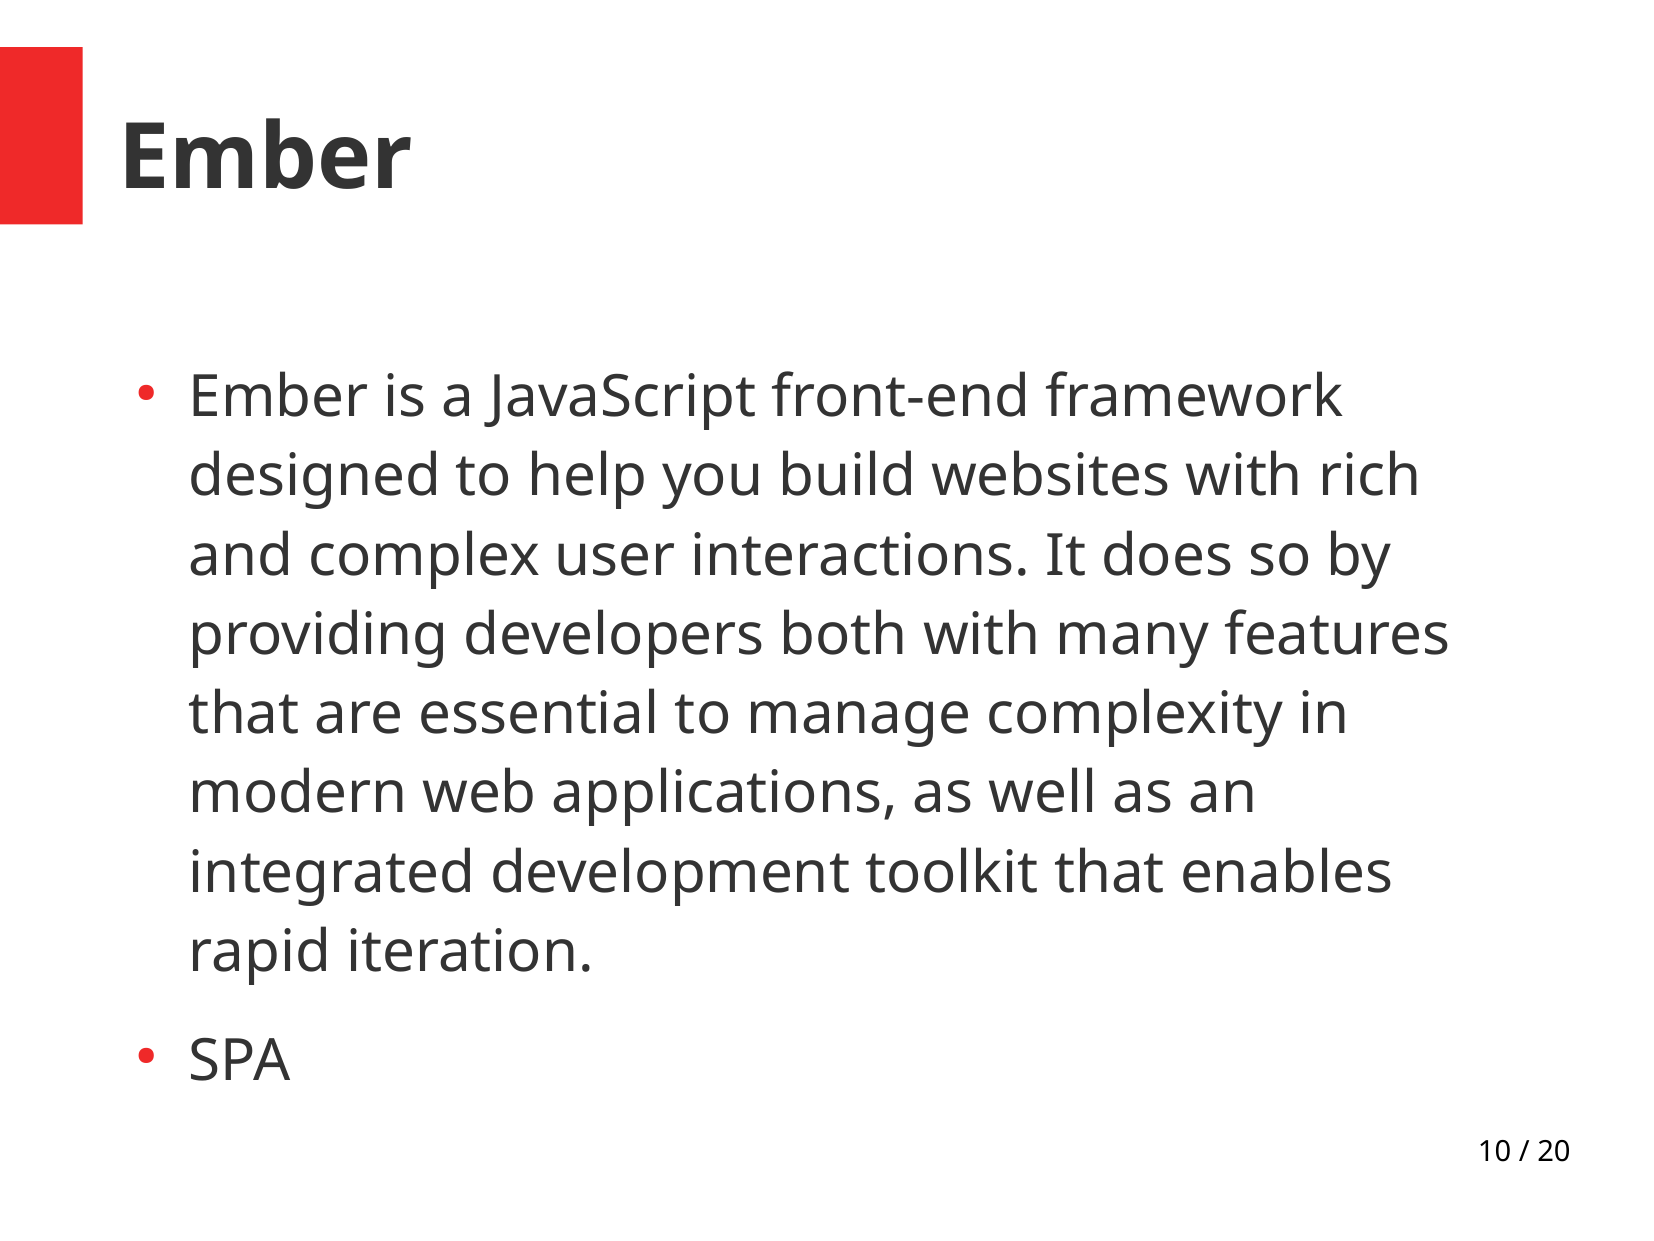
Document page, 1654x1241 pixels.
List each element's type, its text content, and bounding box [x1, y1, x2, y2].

title Ember [118, 49, 1571, 257]
list Ember is a JavaScript front-end framework designed to help you build websites with rich and complex user interactions. It does so by providing developers both with many features that are essential to manage complexity in modern web applications, as well as an integrated development toolkit that enables rapid iteration. SPA [118, 354, 1536, 1074]
